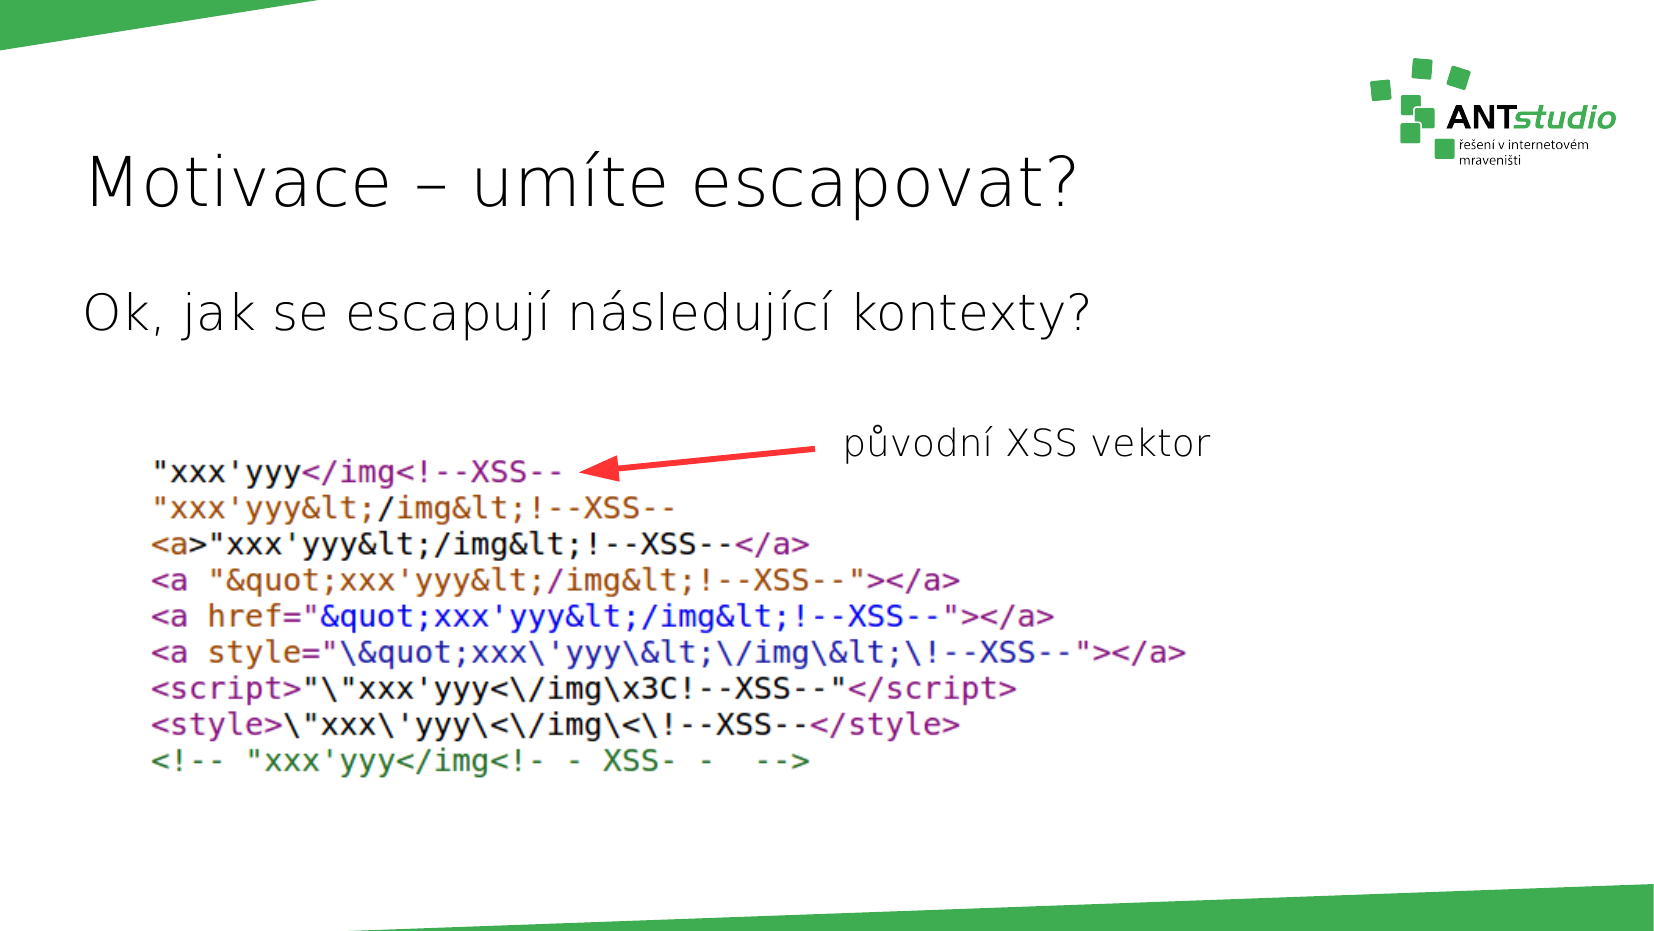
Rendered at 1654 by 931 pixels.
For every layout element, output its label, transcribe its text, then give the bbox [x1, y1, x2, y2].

picture [1370, 58, 1616, 165]
text_box původní XSS vektor [827, 414, 1226, 473]
picture [143, 448, 1205, 787]
title Motivace – umíte escapovat? [82, 104, 1571, 260]
list Ok, jak se escapují následující kontexty? [82, 283, 1571, 847]
